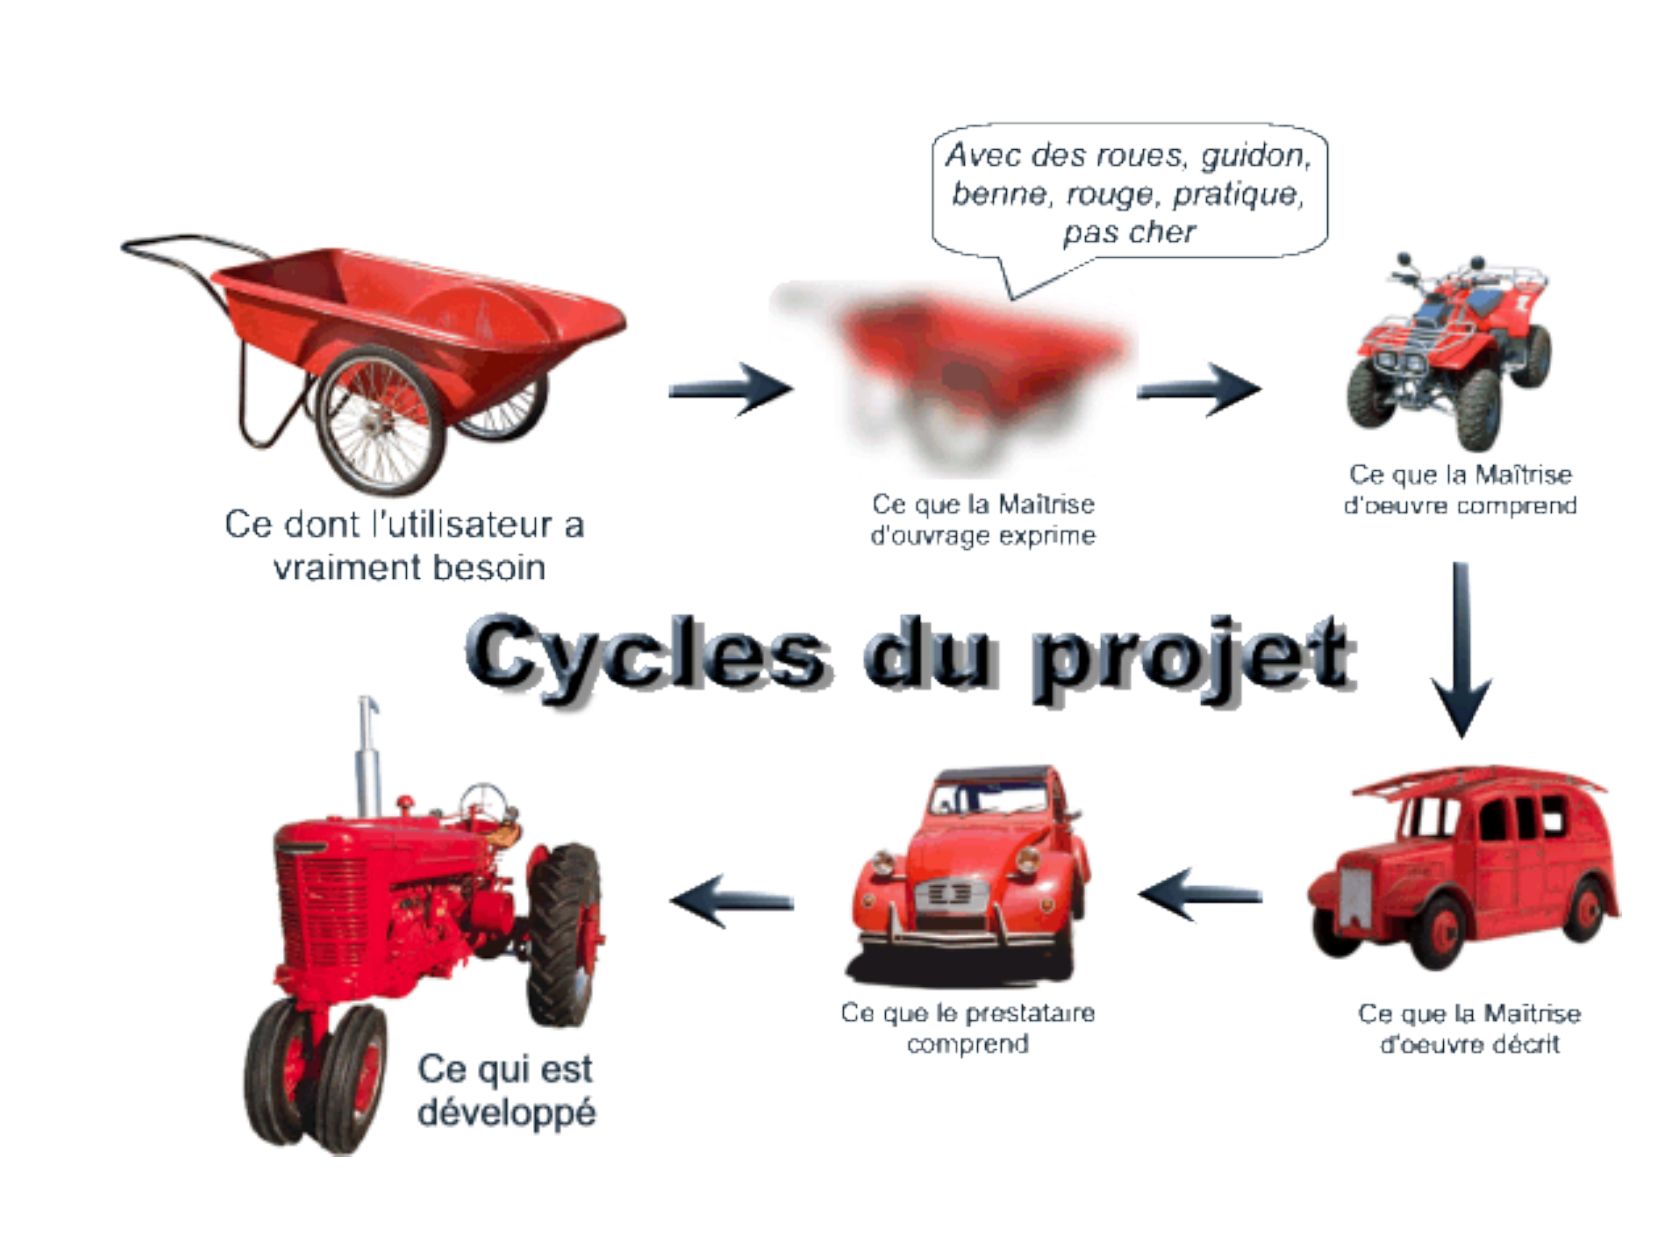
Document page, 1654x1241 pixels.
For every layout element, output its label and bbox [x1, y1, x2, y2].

picture [119, 99, 1622, 1157]
